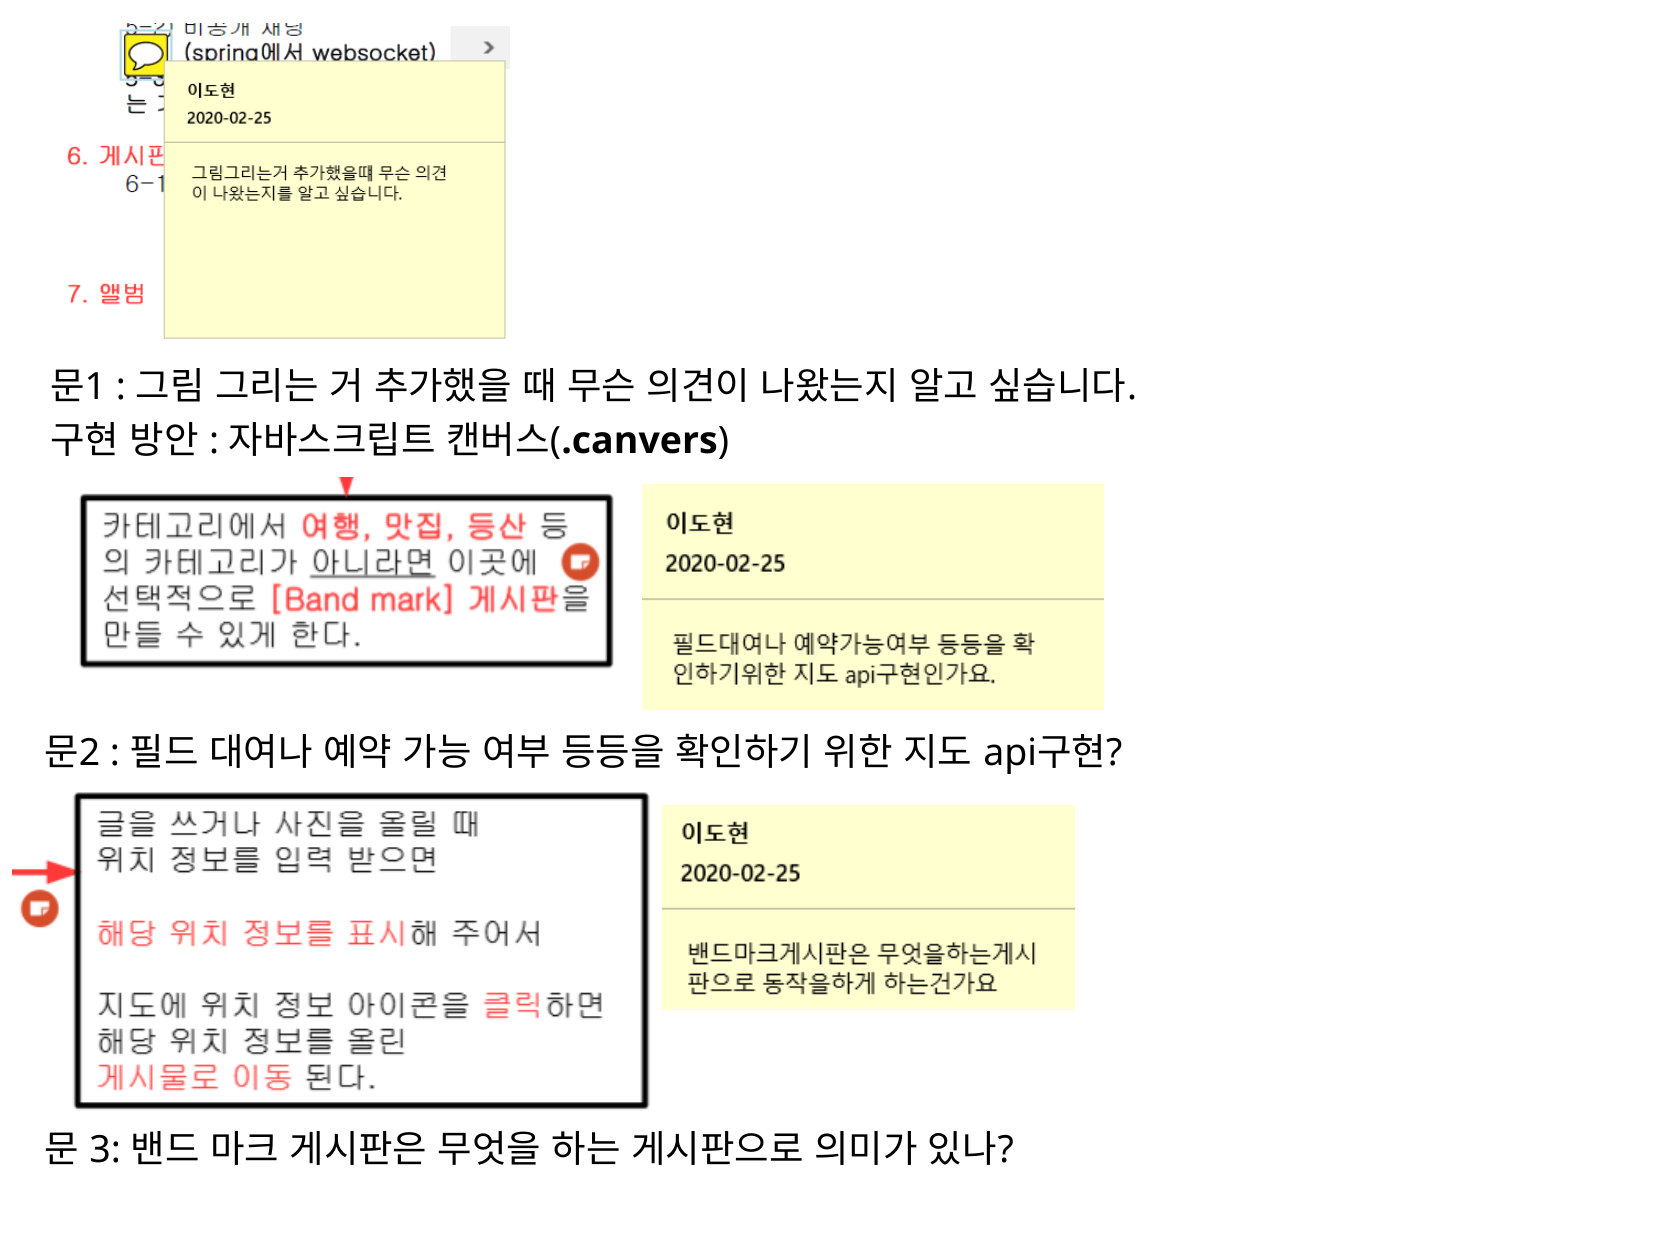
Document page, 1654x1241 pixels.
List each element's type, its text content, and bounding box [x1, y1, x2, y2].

text_box 문 3: 밴드 마크 게시판은 무엇을 하는 게시판으로 의미가 있나? [29, 1111, 1126, 1170]
picture [662, 805, 1075, 1010]
text_box 문1 : 그림 그리는 거 추가했을 때 무슨 의견이 나왔는지 알고 싶습니다. 구현 방안 : 자바스크립트 캔버스(.canvers) [35, 297, 1262, 442]
picture [12, 785, 650, 1112]
picture [642, 484, 1104, 710]
picture [53, 477, 626, 674]
text_box 문2 : 필드 대여나 예약 가능 여부 등등을 확인하기 위한 지도 api구현? 구현 이유: 위치 정보를 [29, 714, 1242, 859]
picture [59, 23, 510, 343]
